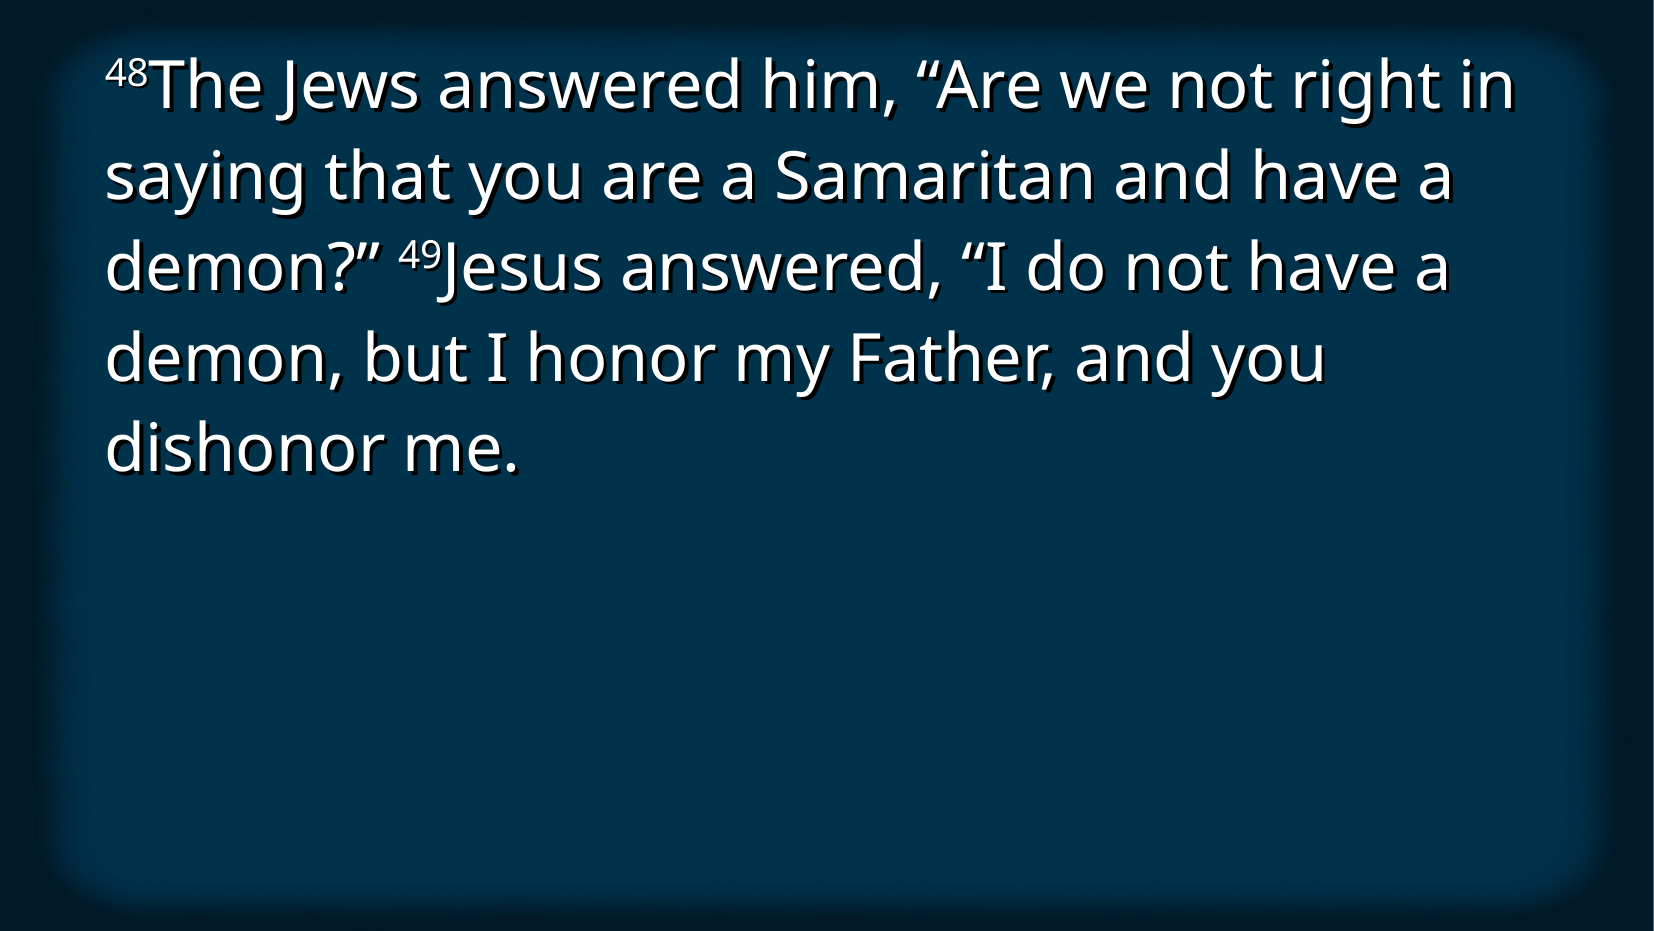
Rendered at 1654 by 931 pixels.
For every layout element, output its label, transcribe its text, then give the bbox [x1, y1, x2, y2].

text_box 48The Jews answered him, “Are we not right in saying that you are a Samaritan and have a demon?” 49Jesus answered, “I do not have a demon, but I honor my Father, and you dishonor me. [90, 30, 1561, 489]
picture [0, 0, 1654, 931]
